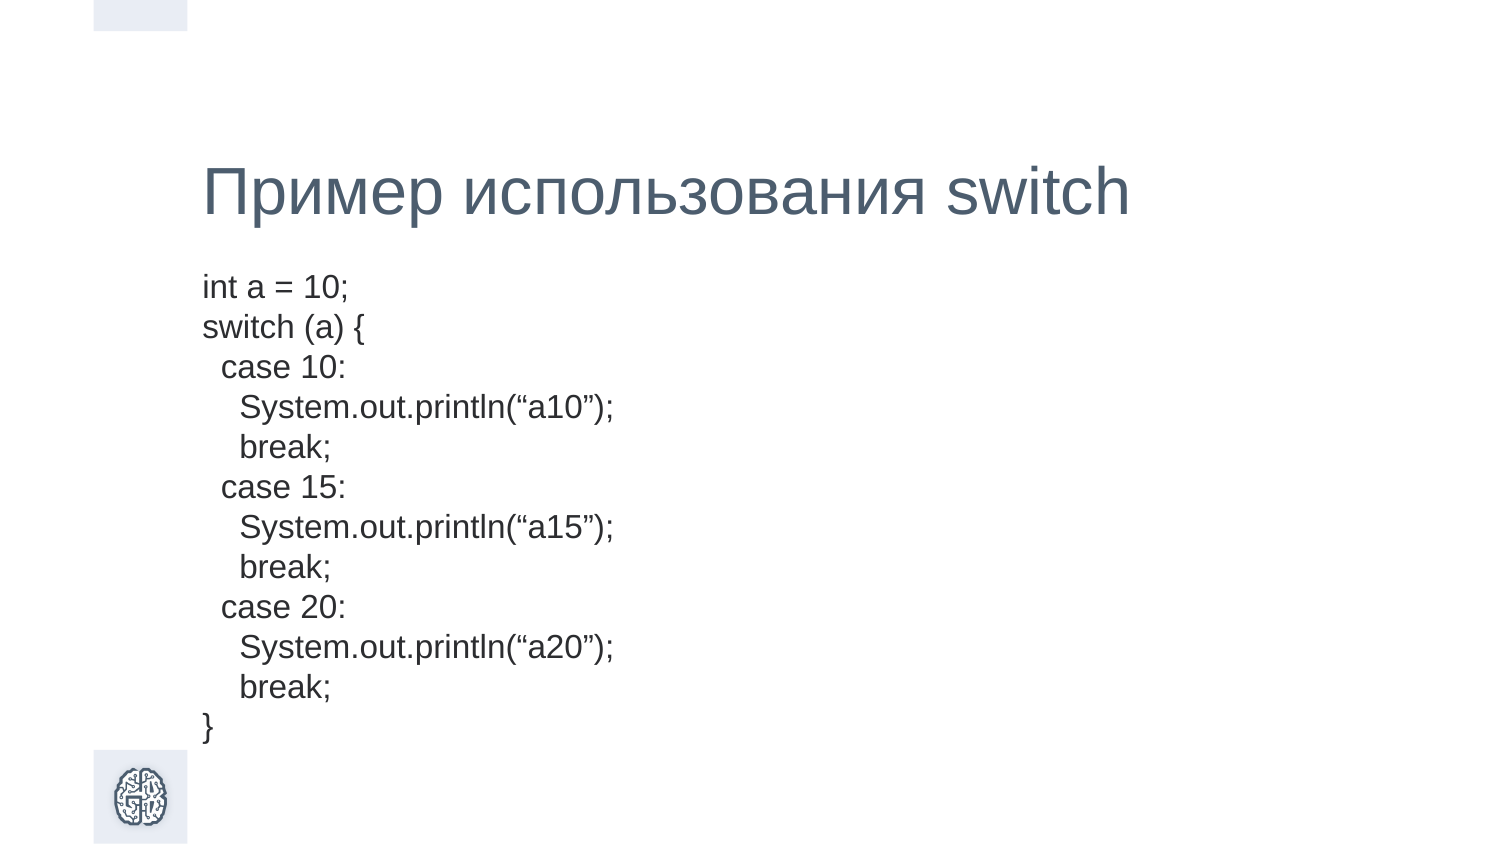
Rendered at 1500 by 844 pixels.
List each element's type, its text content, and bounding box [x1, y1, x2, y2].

text_box int a = 10; switch (a) { case 10: System.out.println(“a10”); break; case 15: System.out.println(“a15”); break; case 20: System.out.println(“a20”); break; } [187, 269, 1312, 741]
text_box Пример использования switch [187, 93, 1312, 269]
picture [106, 760, 175, 834]
